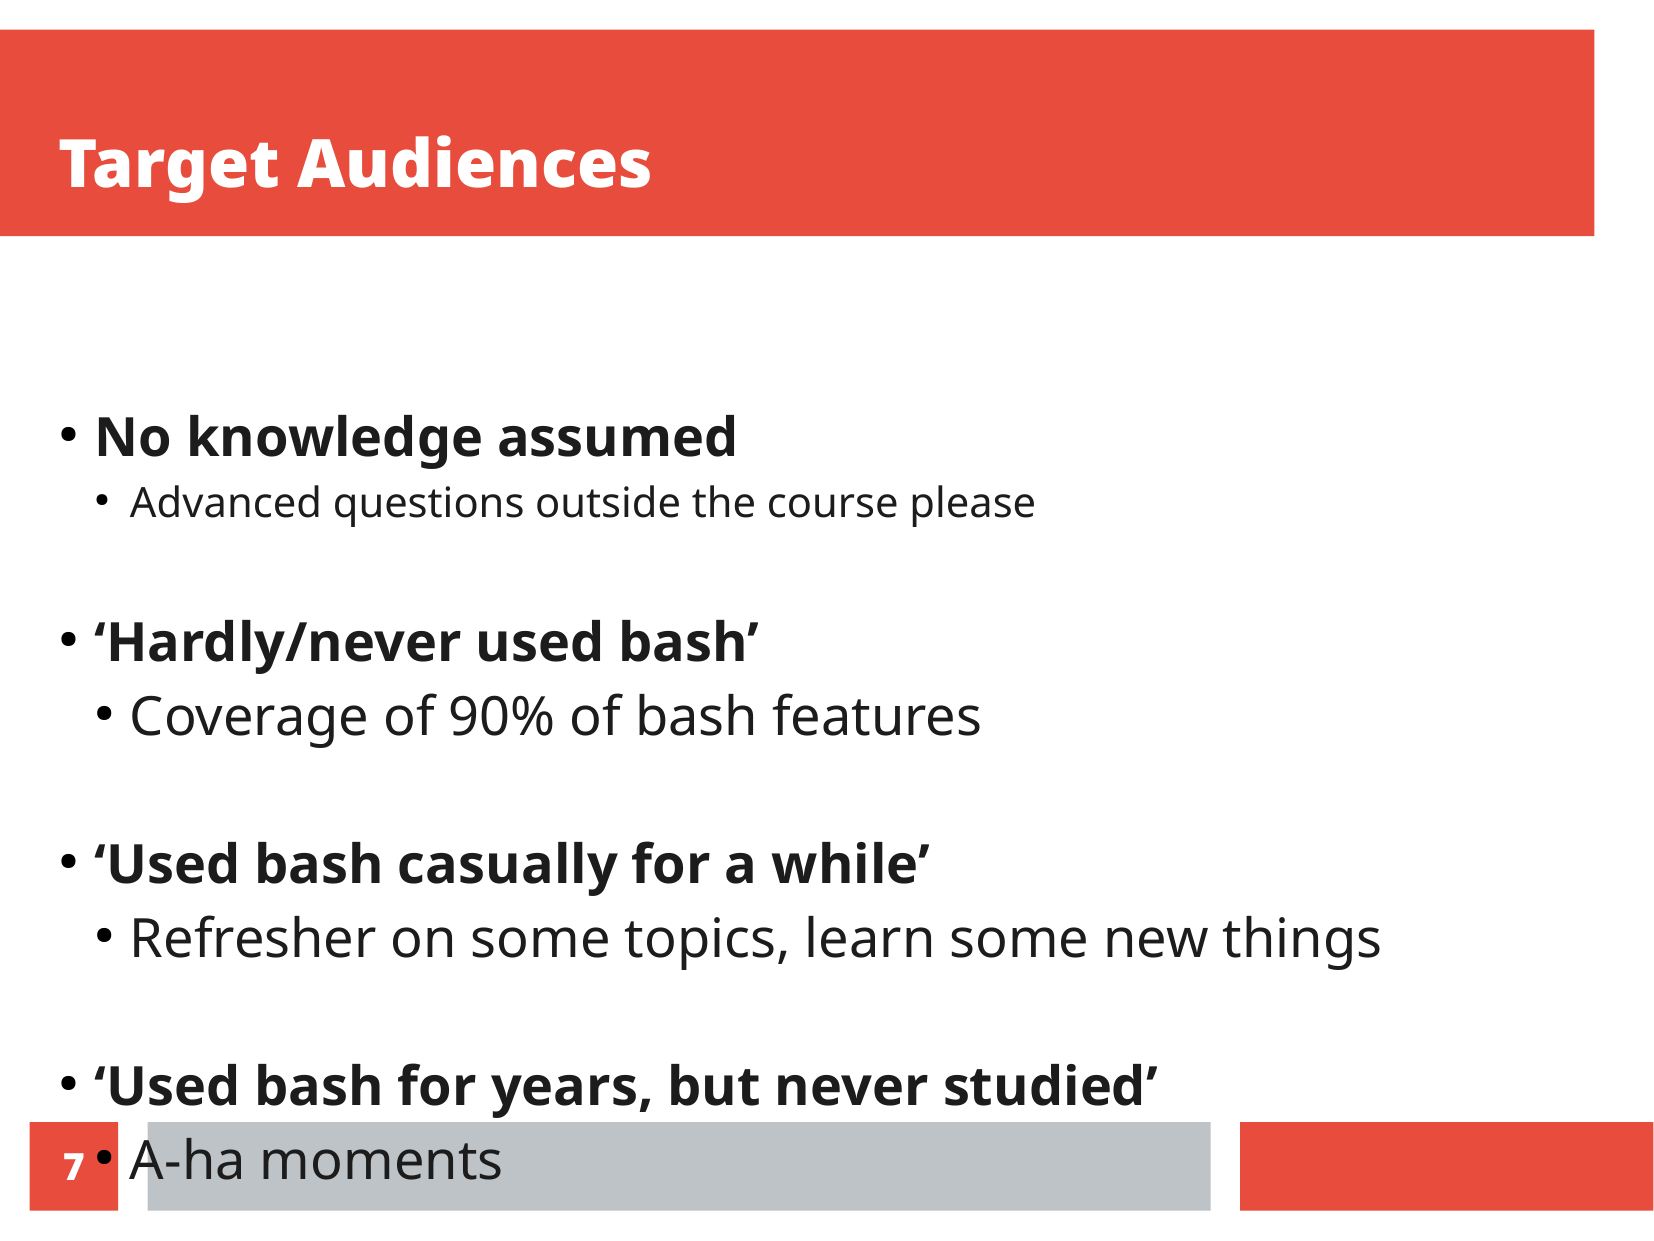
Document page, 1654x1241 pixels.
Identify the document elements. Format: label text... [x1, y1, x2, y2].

subtitle No knowledge assumed Advanced questions outside the course please ‘Hardly/never used bash’ Coverage of 90% of bash features ‘Used bash casually for a while’ Refresher on some topics, learn some new things ‘Used bash for years, but never studied’ A-ha moments [59, 324, 1565, 1093]
title Target Audiences [59, 59, 1595, 207]
